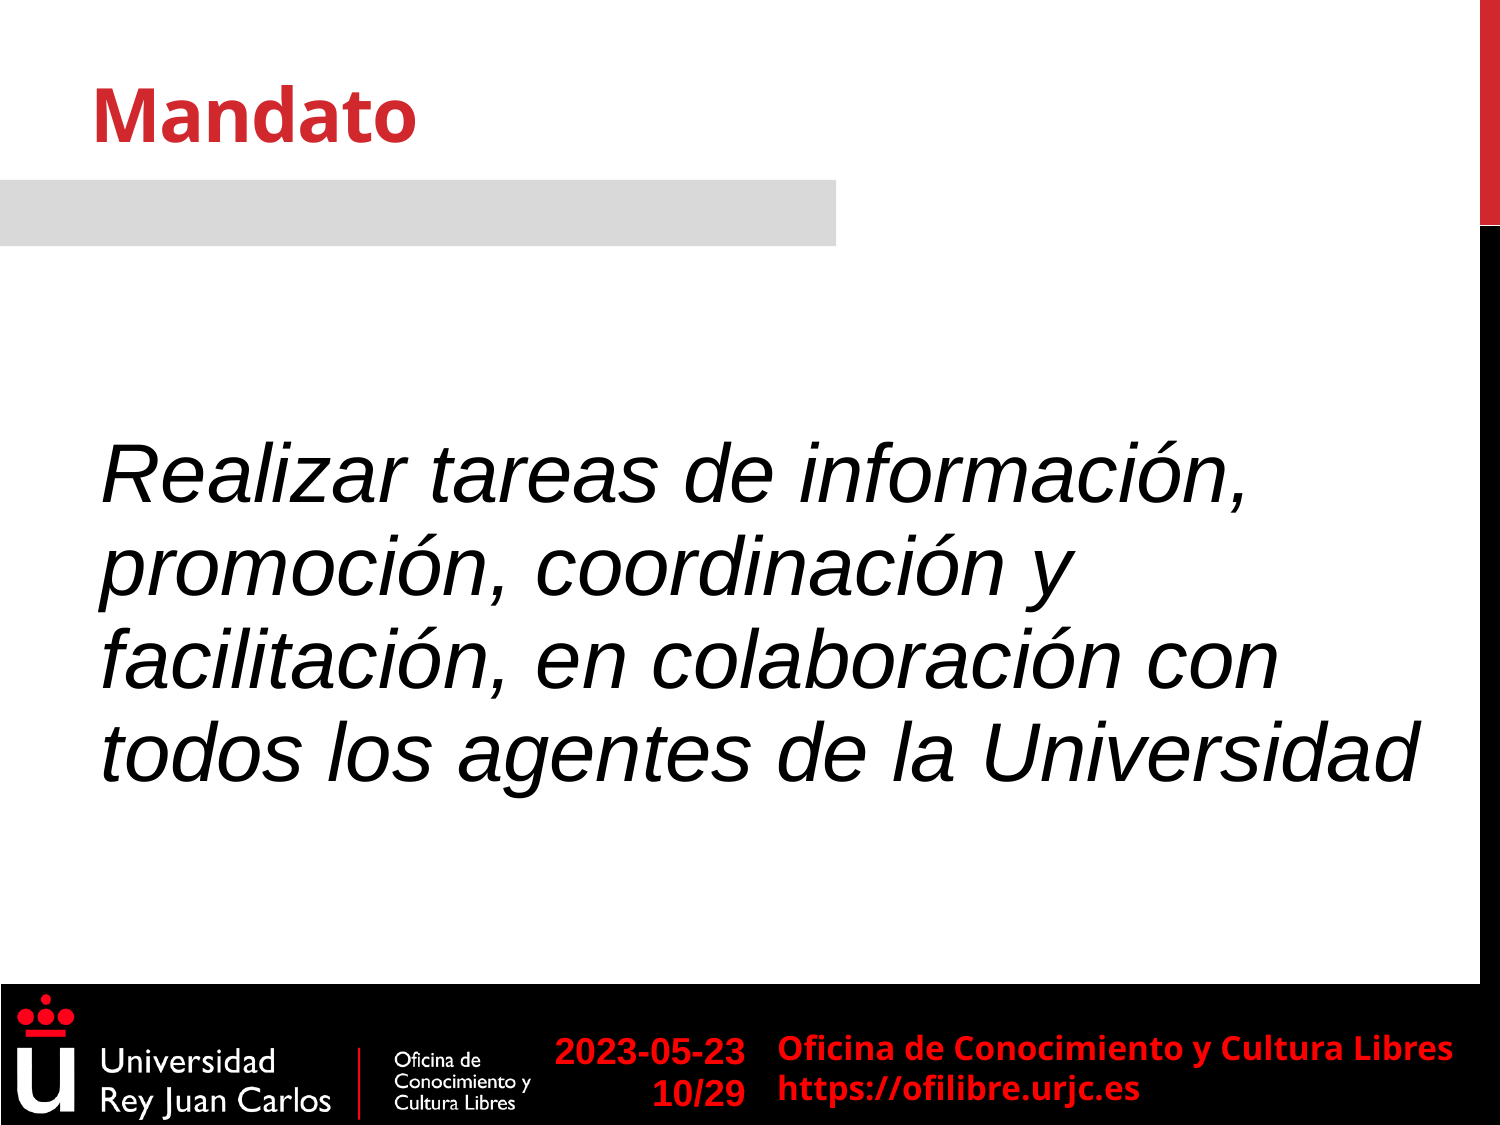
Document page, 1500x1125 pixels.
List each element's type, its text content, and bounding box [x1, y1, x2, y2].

text_box Mandato [0, 24, 1326, 172]
list Realizar tareas de información, promoción, coordinación y facilitación, en colaboración con todos los agentes de la Universidad [15, 420, 1441, 1066]
title [75, 15, 1425, 172]
picture [17, 1066, 531, 1120]
